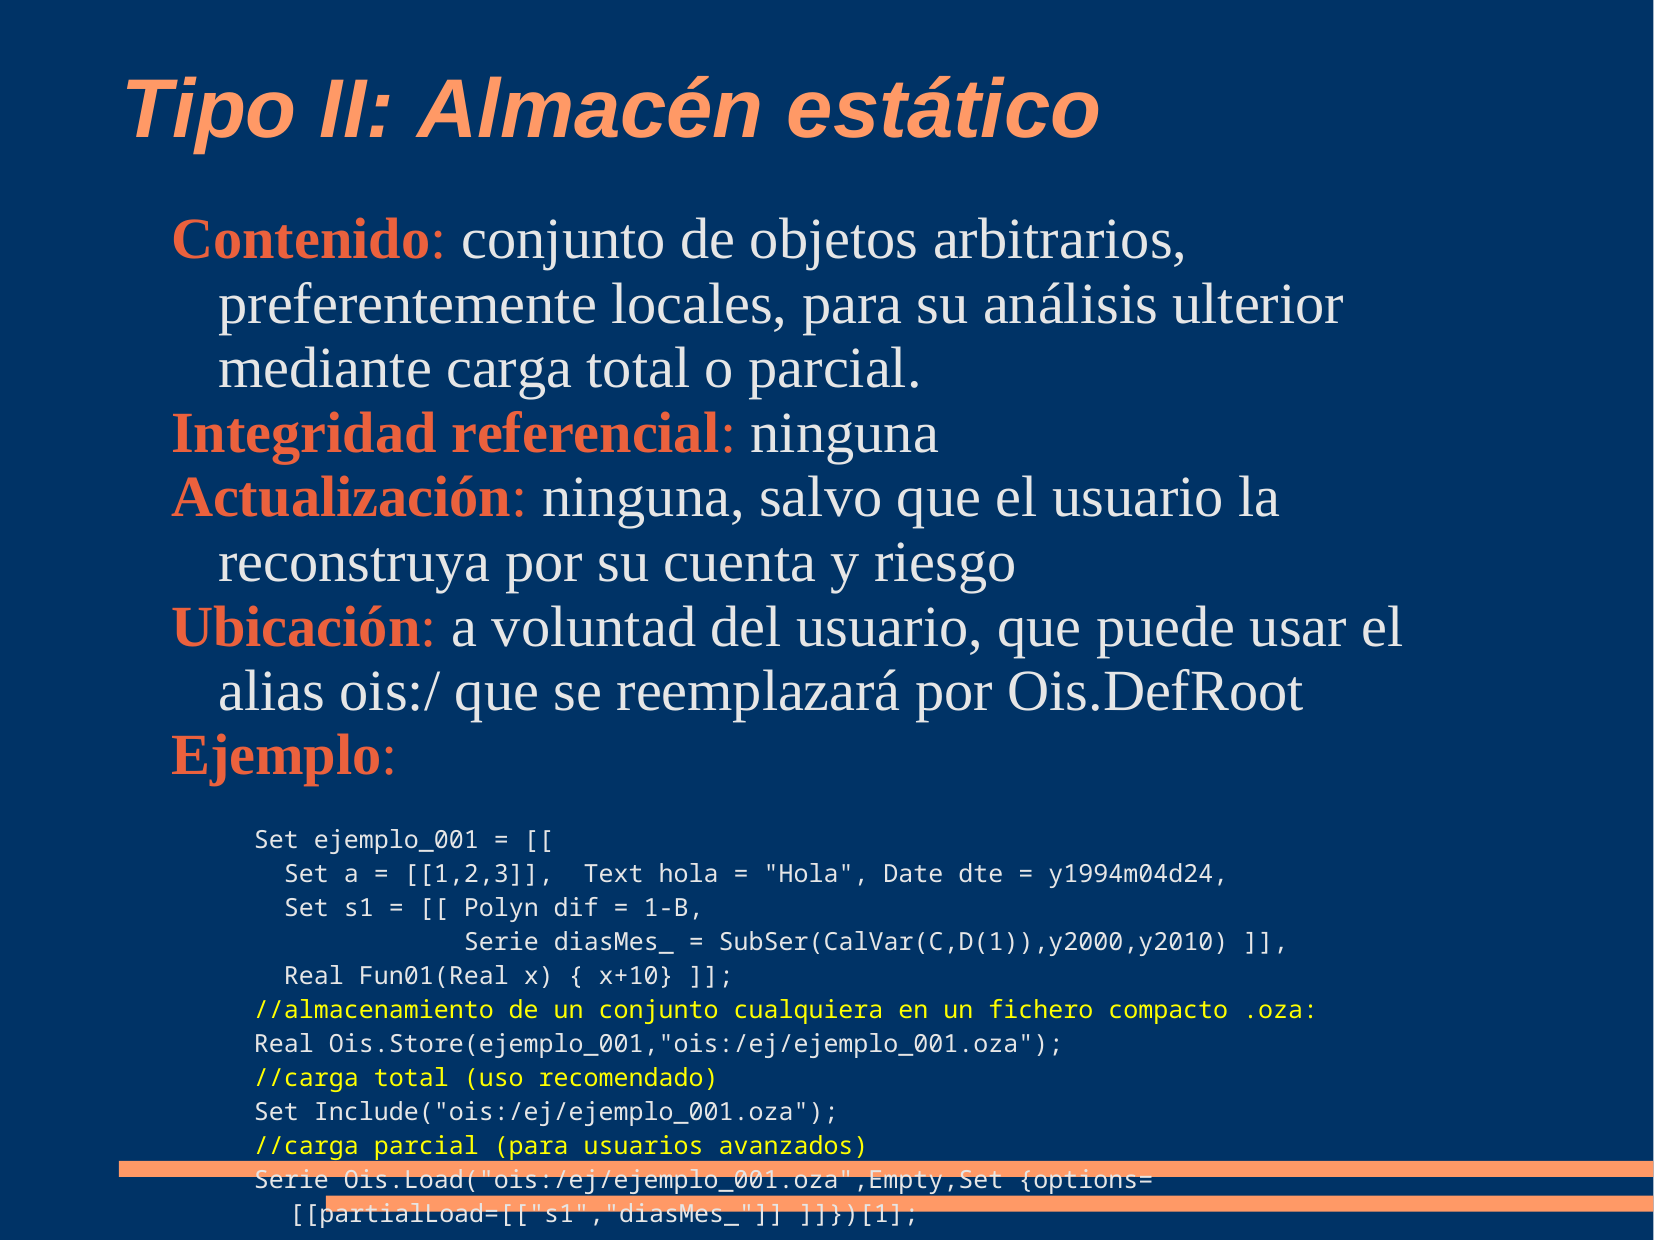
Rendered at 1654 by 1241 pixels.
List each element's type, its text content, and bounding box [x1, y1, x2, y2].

list Contenido: conjunto de objetos arbitrarios, preferentemente locales, para su análisis ulterior mediante carga total o parcial. Integridad referencial: ninguna Actualización: ninguna, salvo que el usuario la reconstruya por su cuenta y riesgo Ubicación: a voluntad del usuario, que puede usar el alias ois:/ que se reemplazará por Ois.DefRoot Ejemplo: Set ejemplo_001 = [[ Set a = [[1,2,3]], Text hola = "Hola", Date dte = y1994m04d24, Set s1 = [[ Polyn dif = 1-B, Serie diasMes_ = SubSer(CalVar(C,D(1)),y2000,y2010) ]], Real Fun01(Real x) { x+10} ]]; //almacenamiento de un conjunto cualquiera en un fichero compacto .oza: Real Ois.Store(ejemplo_001,"ois:/ej/ejemplo_001.oza"); //carga total (uso recomendado) Set Include("ois:/ej/ejemplo_001.oza"); //carga parcial (para usuarios avanzados) Serie Ois.Load("ois:/ej/ejemplo_001.oza",Empty,Set {options= [[partialLoad=[["s1","diasMes_"]] ]]})[1]; [76, 206, 1516, 1126]
title Tipo II: Almacén estático [121, 4, 1534, 213]
